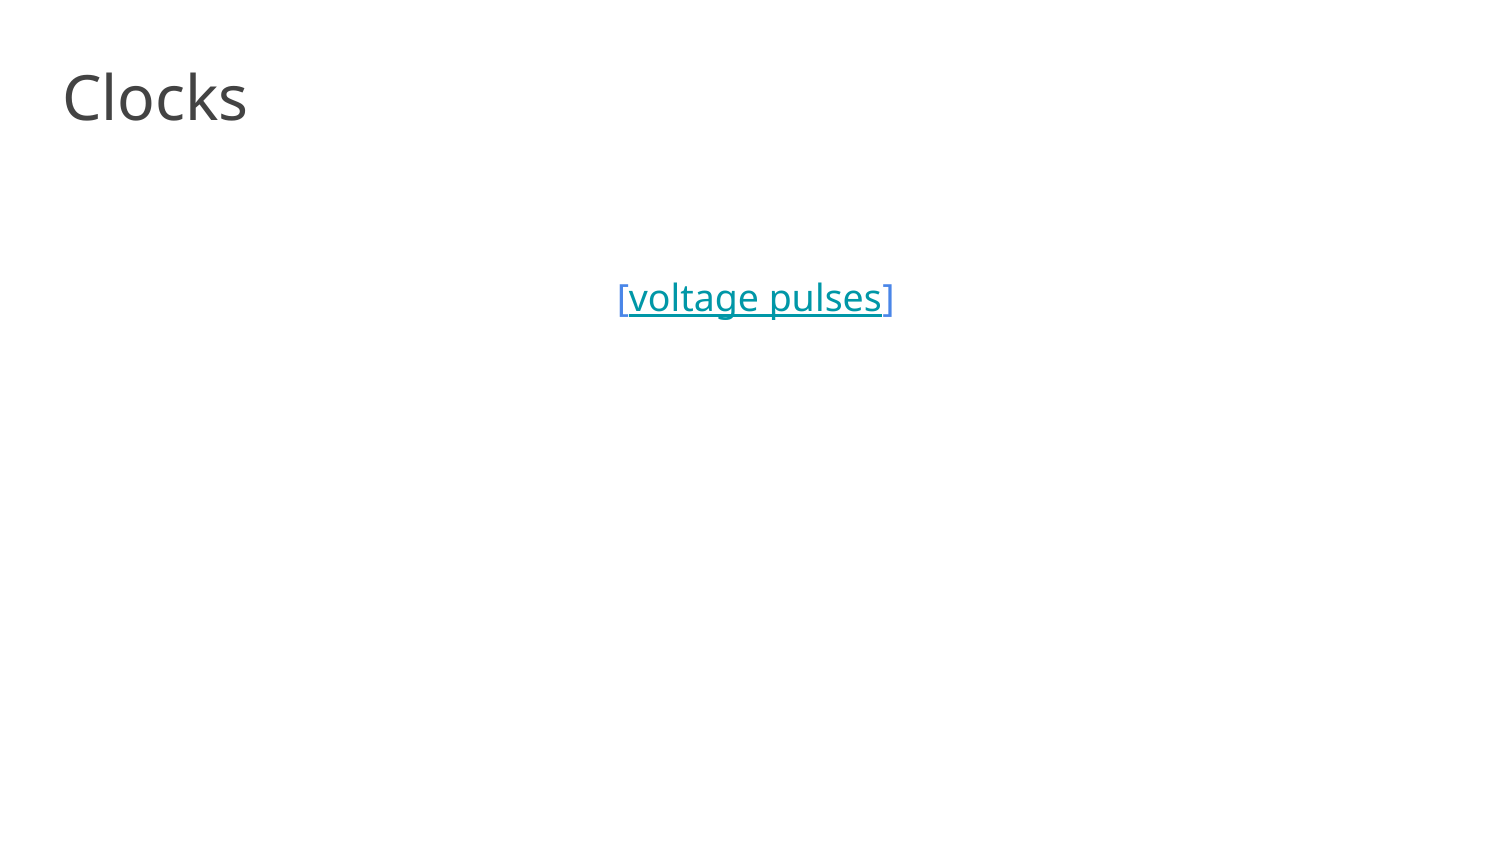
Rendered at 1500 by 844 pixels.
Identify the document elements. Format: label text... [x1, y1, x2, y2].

text_box [voltage pulses] [151, 258, 1349, 474]
text_box Clocks [14, 43, 1022, 157]
